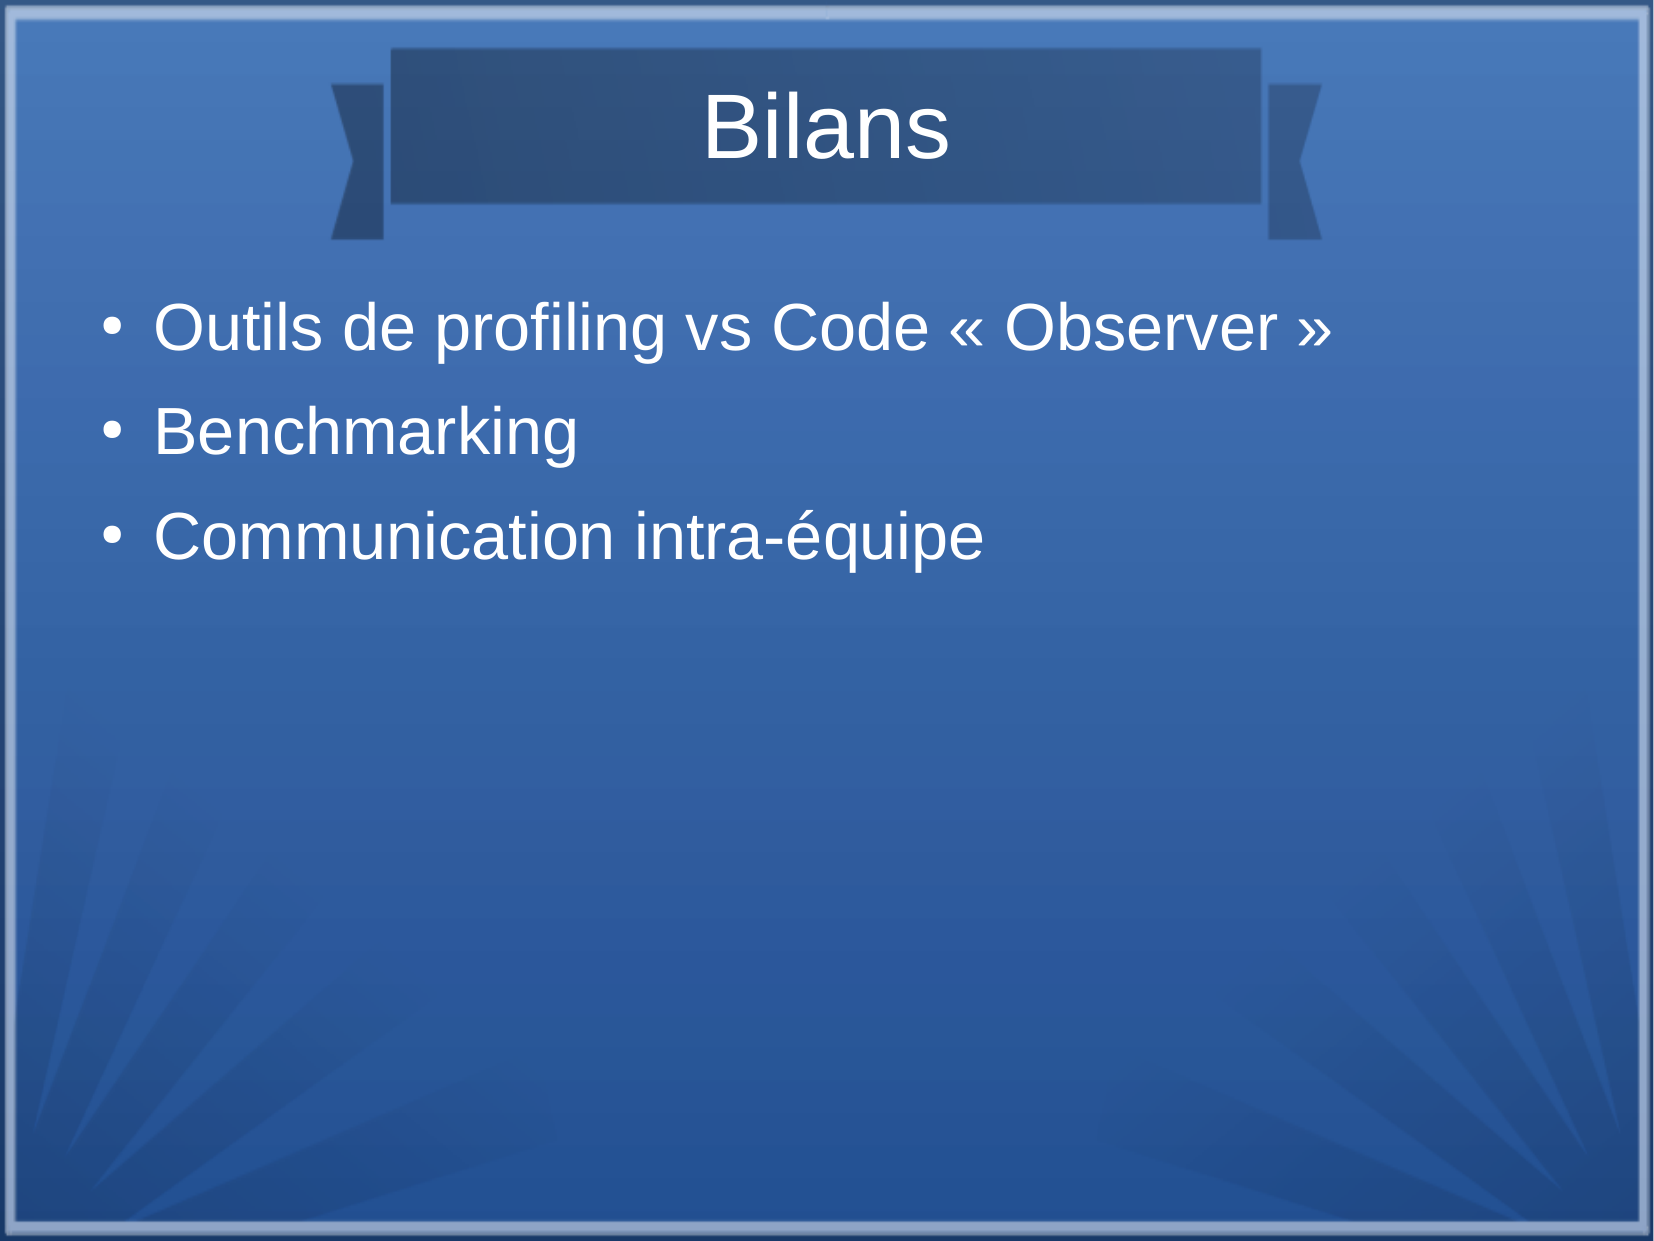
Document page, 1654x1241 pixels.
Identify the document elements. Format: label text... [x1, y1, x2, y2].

picture [0, 0, 1654, 1241]
title Bilans [389, 49, 1264, 205]
list Outils de profiling vs Code « Observer » Benchmarking Communication intra-équipe [82, 290, 1538, 1241]
